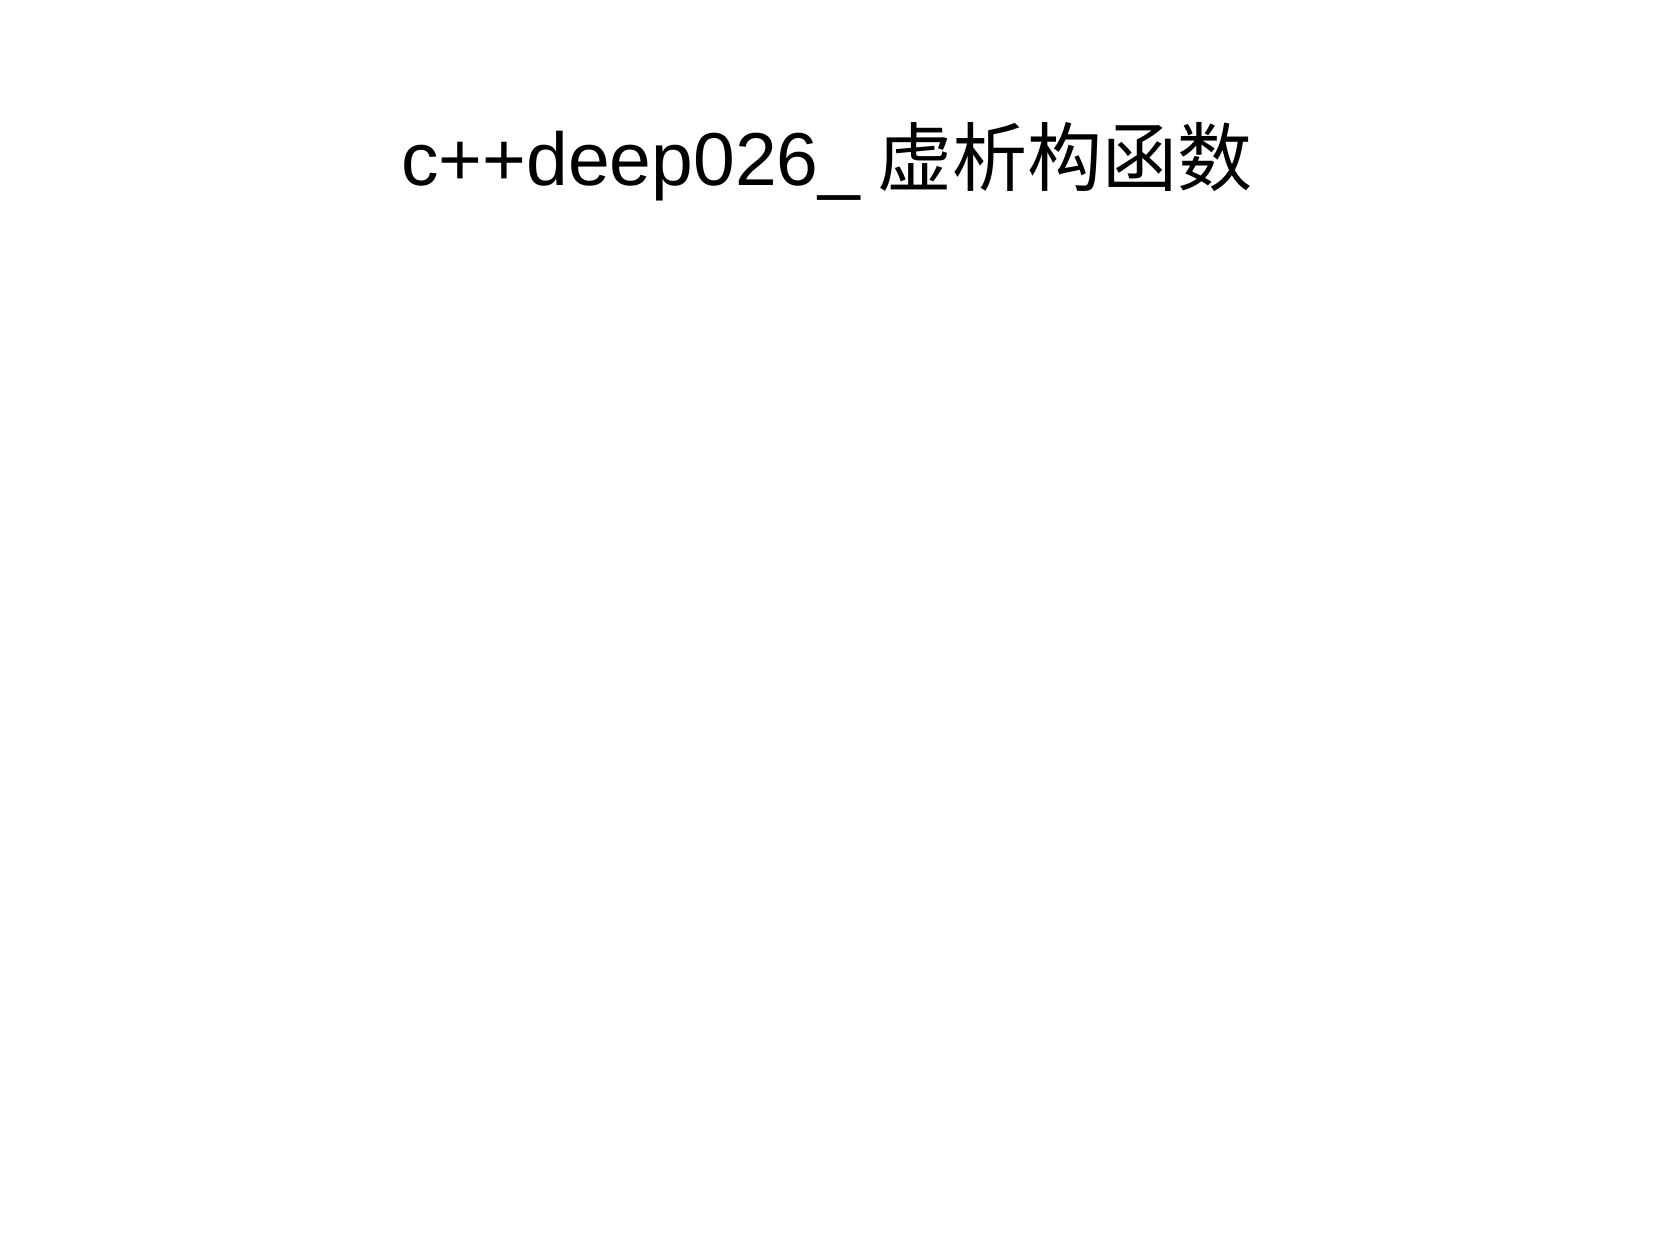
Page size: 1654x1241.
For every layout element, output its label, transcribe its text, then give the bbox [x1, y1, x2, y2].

title c++deep026_虚析构函数 [82, 49, 1571, 257]
